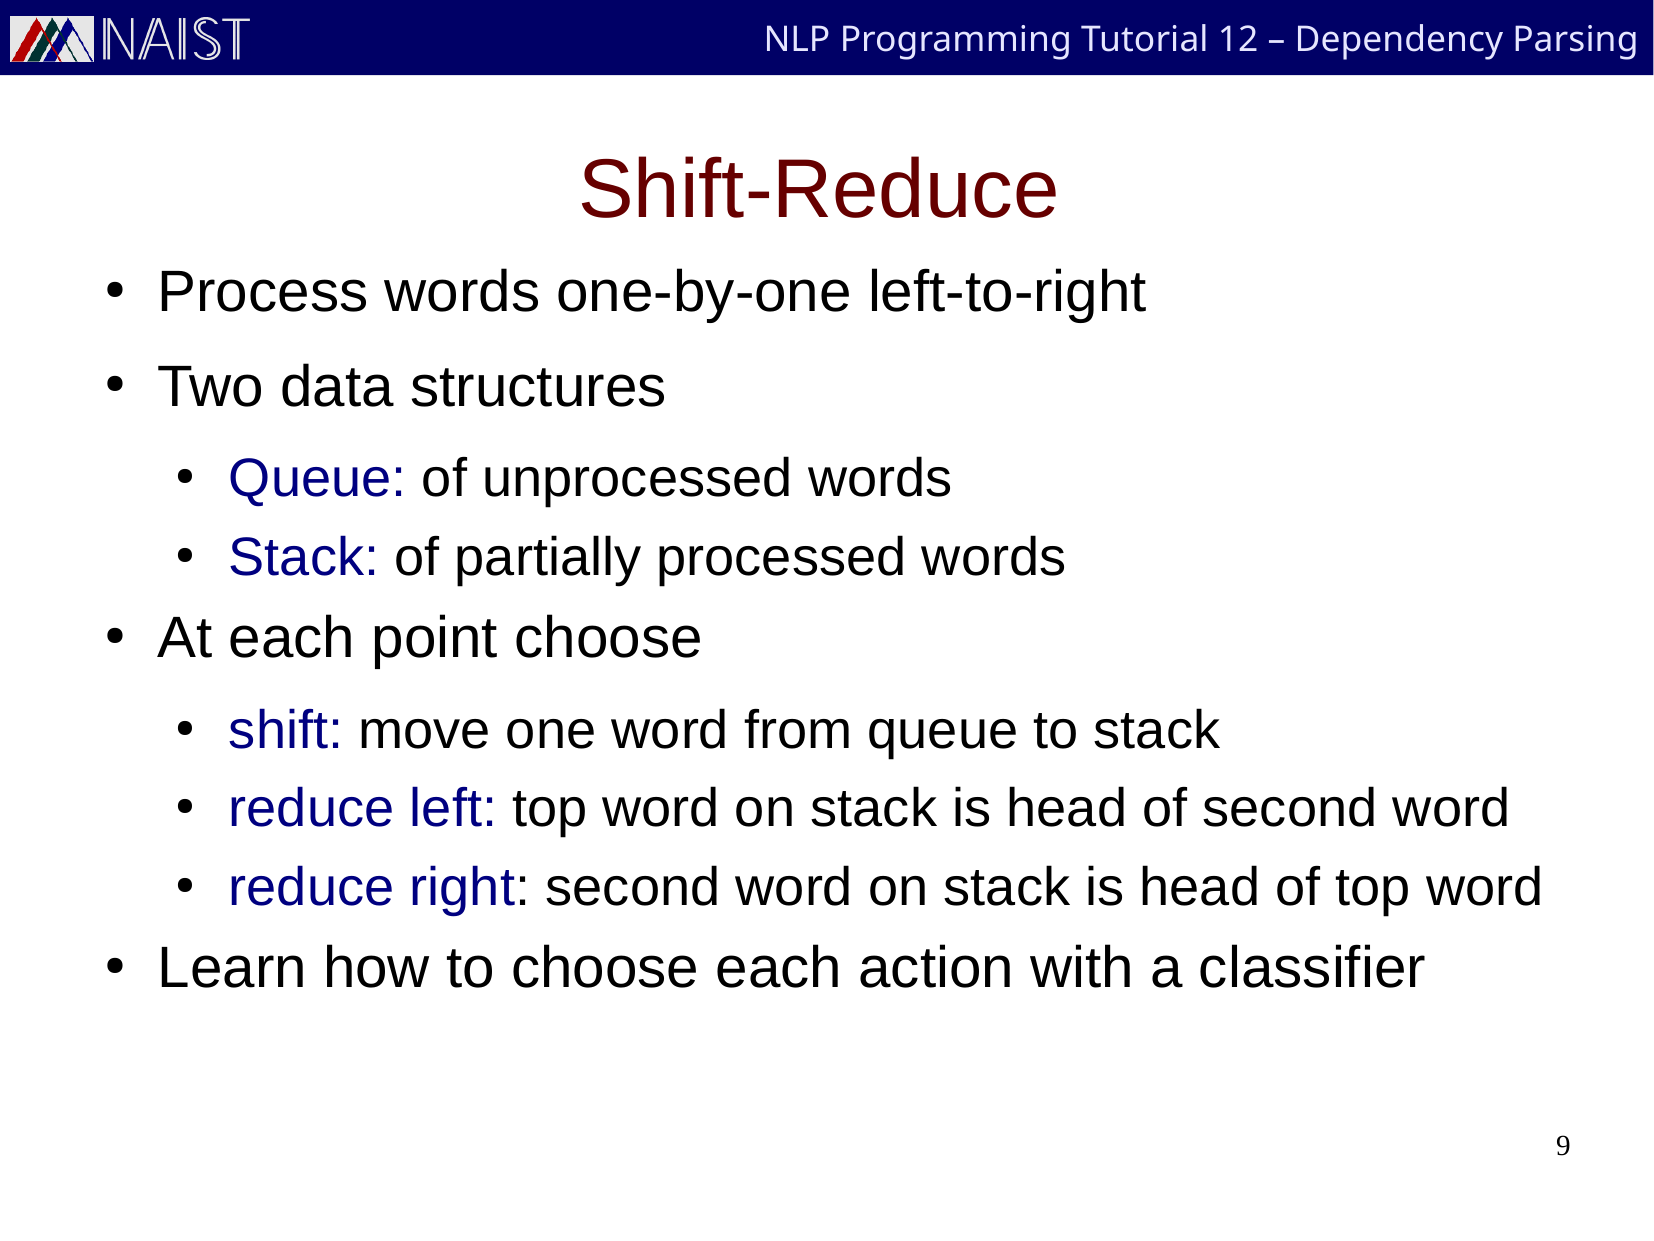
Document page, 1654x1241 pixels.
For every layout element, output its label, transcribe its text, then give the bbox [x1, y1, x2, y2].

list Process words one-by-one left-to-right Two data structures Queue: of unprocessed words Stack: of partially processed words At each point choose shift: move one word from queue to stack reduce left: top word on stack is head of second word reduce right: second word on stack is head of top word Learn how to choose each action with a classifier [86, 258, 1576, 1078]
picture [10, 16, 94, 62]
picture [102, 17, 251, 60]
title Shift-Reduce [75, 92, 1564, 285]
